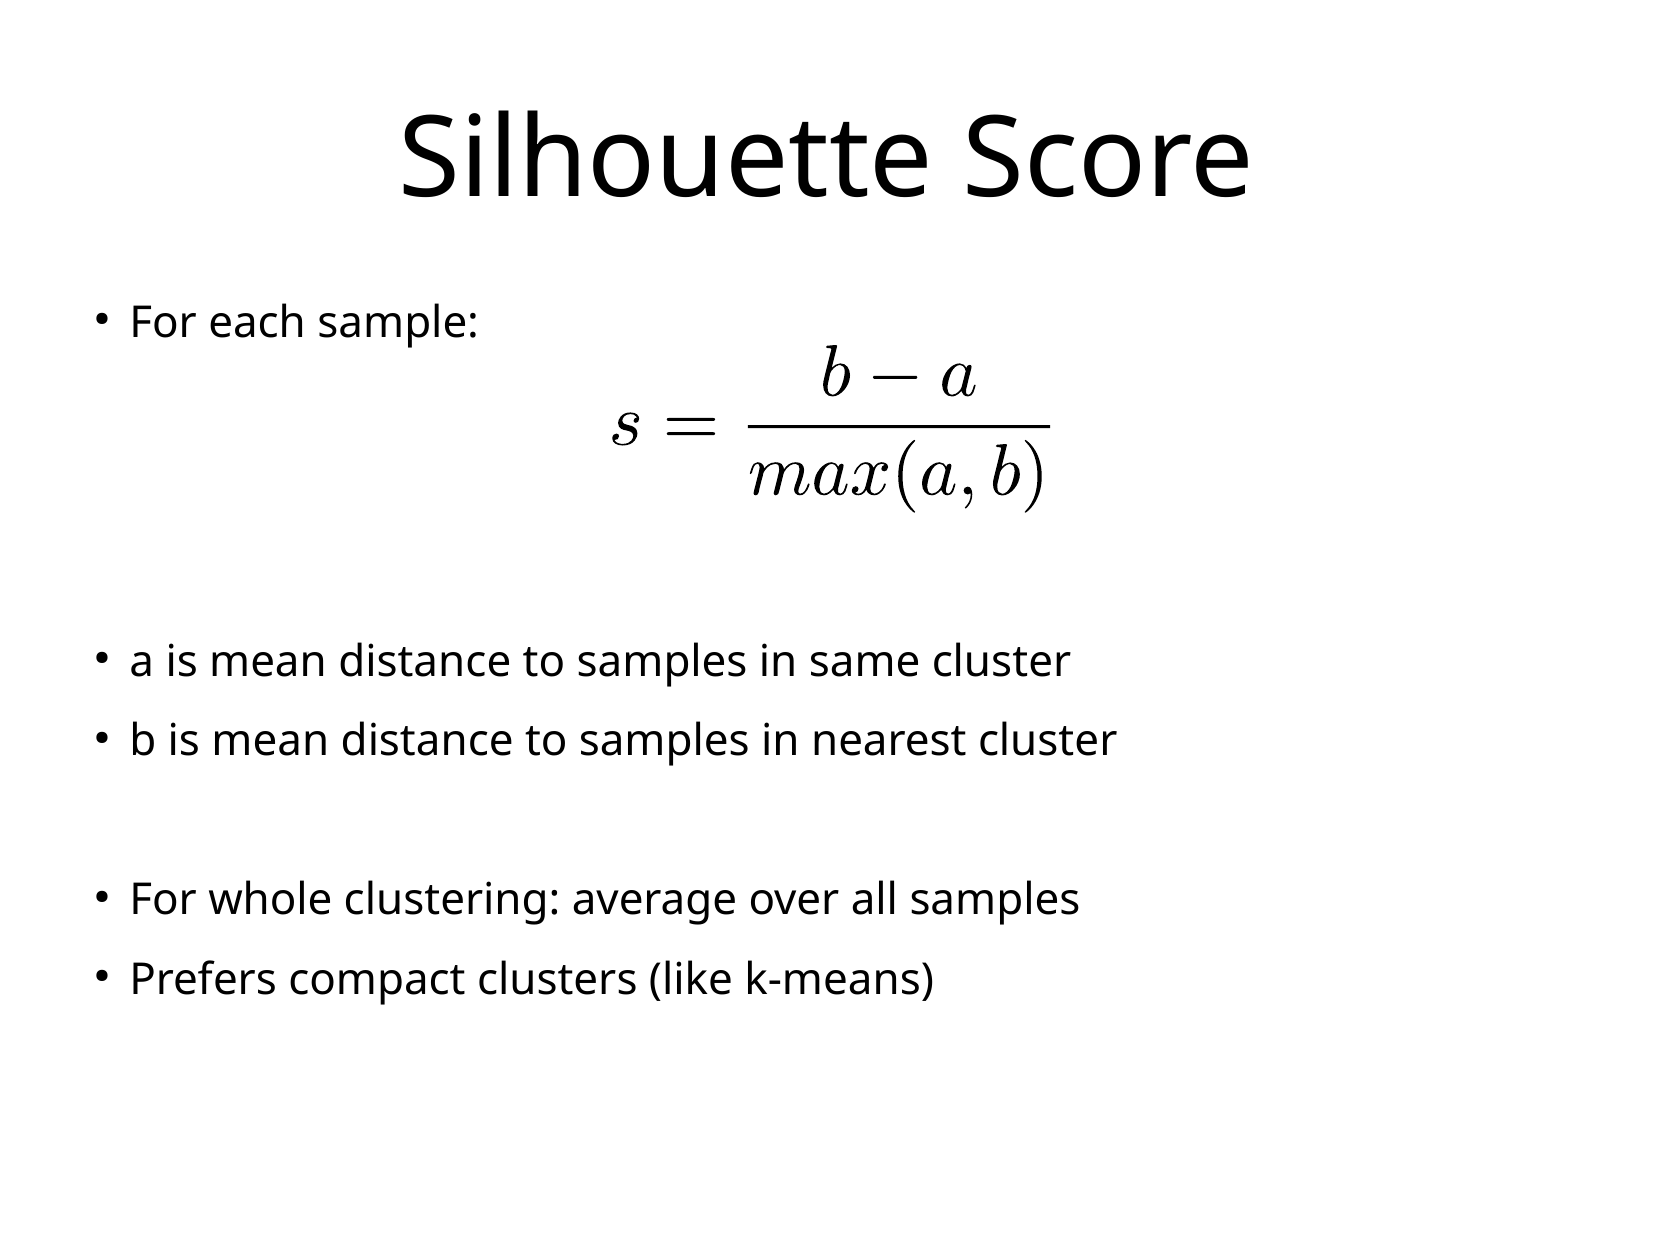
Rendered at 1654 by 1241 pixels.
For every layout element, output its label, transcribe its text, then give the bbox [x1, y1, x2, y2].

list For each sample: a is mean distance to samples in same cluster b is mean distance to samples in nearest cluster For whole clustering: average over all samples Prefers compact clusters (like k-means) [82, 290, 1571, 1010]
text_box [608, 345, 1051, 513]
title Silhouette Score [82, 49, 1571, 257]
